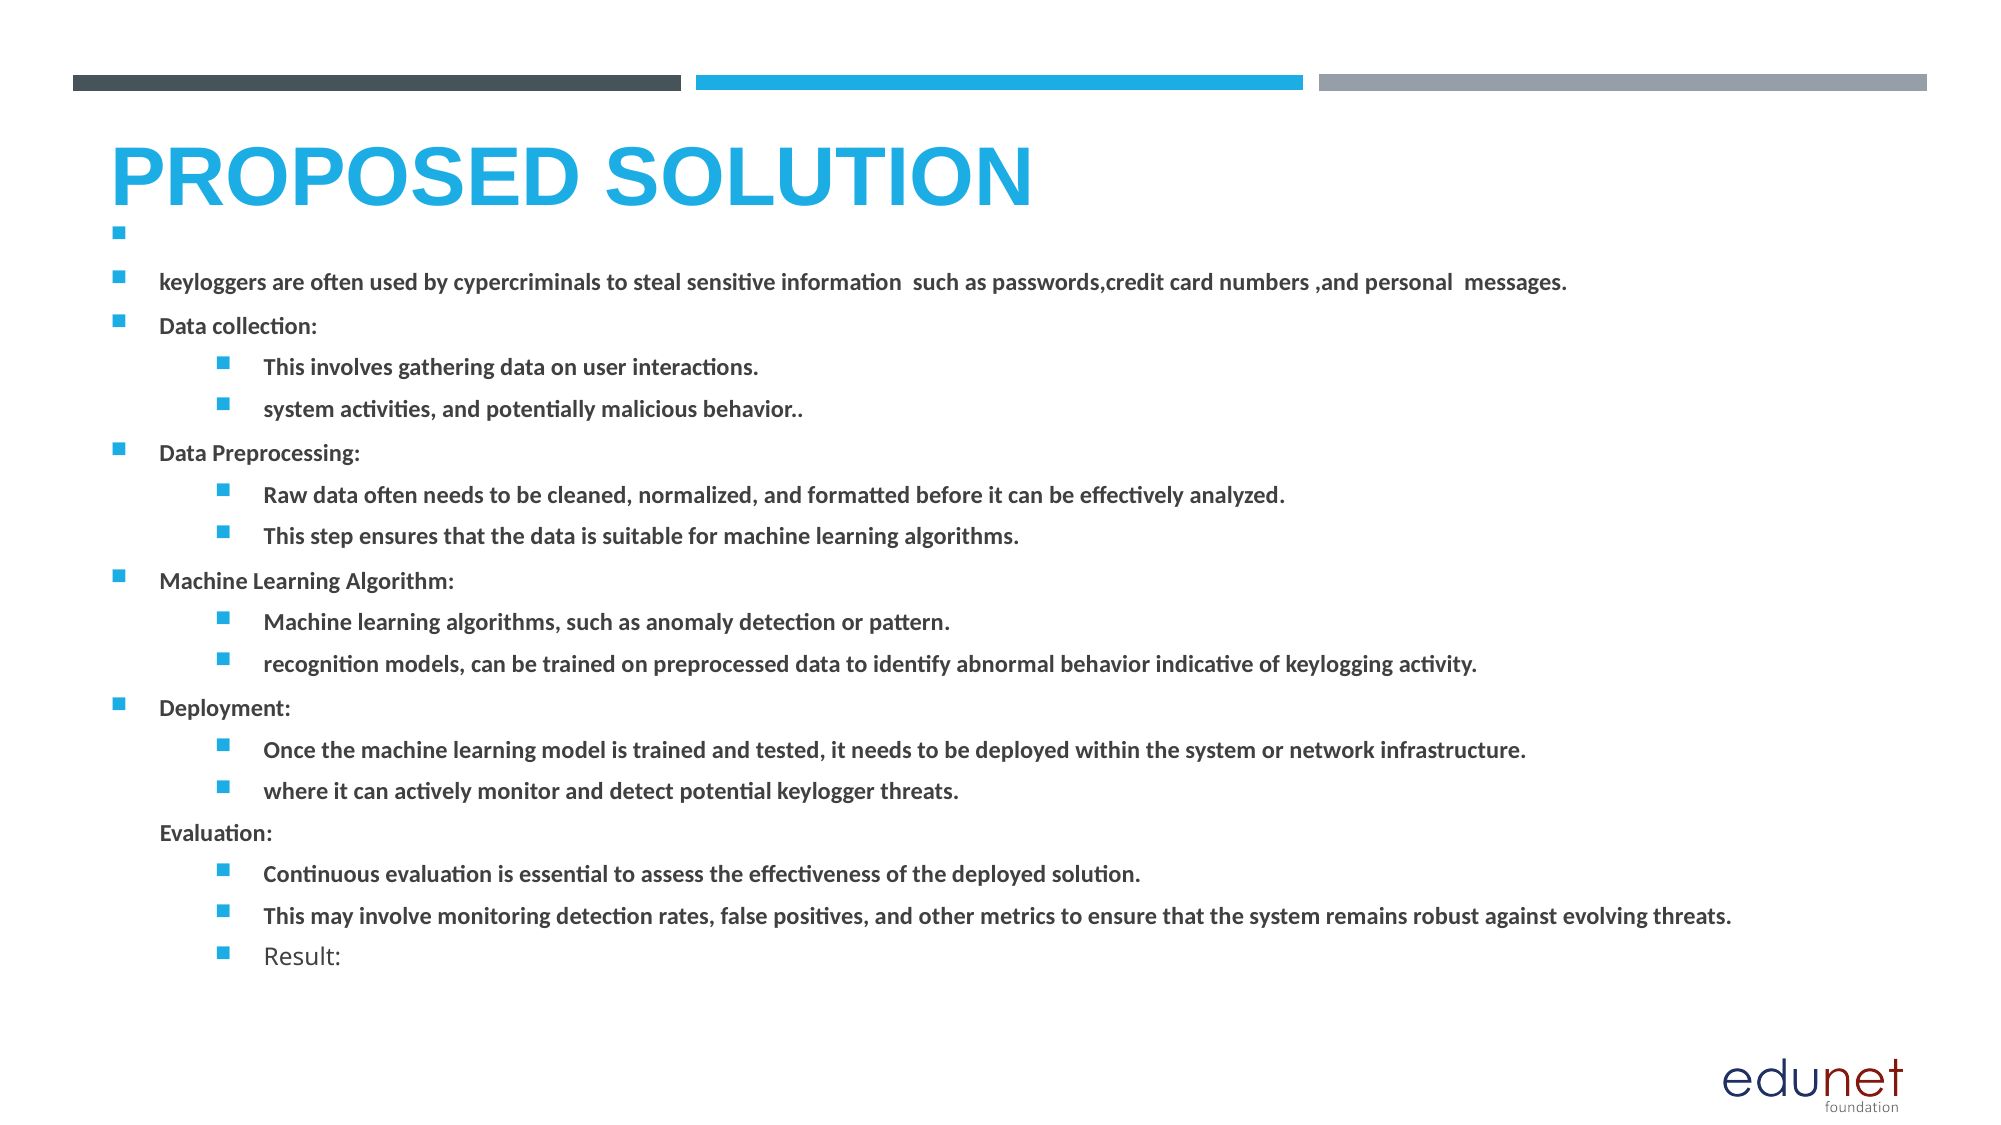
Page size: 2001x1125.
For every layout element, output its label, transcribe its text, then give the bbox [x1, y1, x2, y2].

list keyloggers are often used by cypercriminals to steal sensitive information such as passwords,credit card numbers ,and personal messages. Data collection: This involves gathering data on user interactions. system activities, and potentially malicious behavior.. Data Preprocessing: Raw data often needs to be cleaned, normalized, and formatted before it can be effectively analyzed. This step ensures that the data is suitable for machine learning algorithms. Machine Learning Algorithm: Machine learning algorithms, such as anomaly detection or pattern. recognition models, can be trained on preprocessed data to identify abnormal behavior indicative of keylogging activity. Deployment: Once the machine learning model is trained and tested, it needs to be deployed within the system or network infrastructure. where it can actively monitor and detect potential keylogger threats. Evaluation: Continuous evaluation is essential to assess the effectiveness of the deployed solution. This may involve monitoring detection rates, false positives, and other metrics to ensure that the system remains robust against evolving threats. Result: [72, 178, 1978, 1092]
title Proposed Solution [95, 115, 1905, 178]
